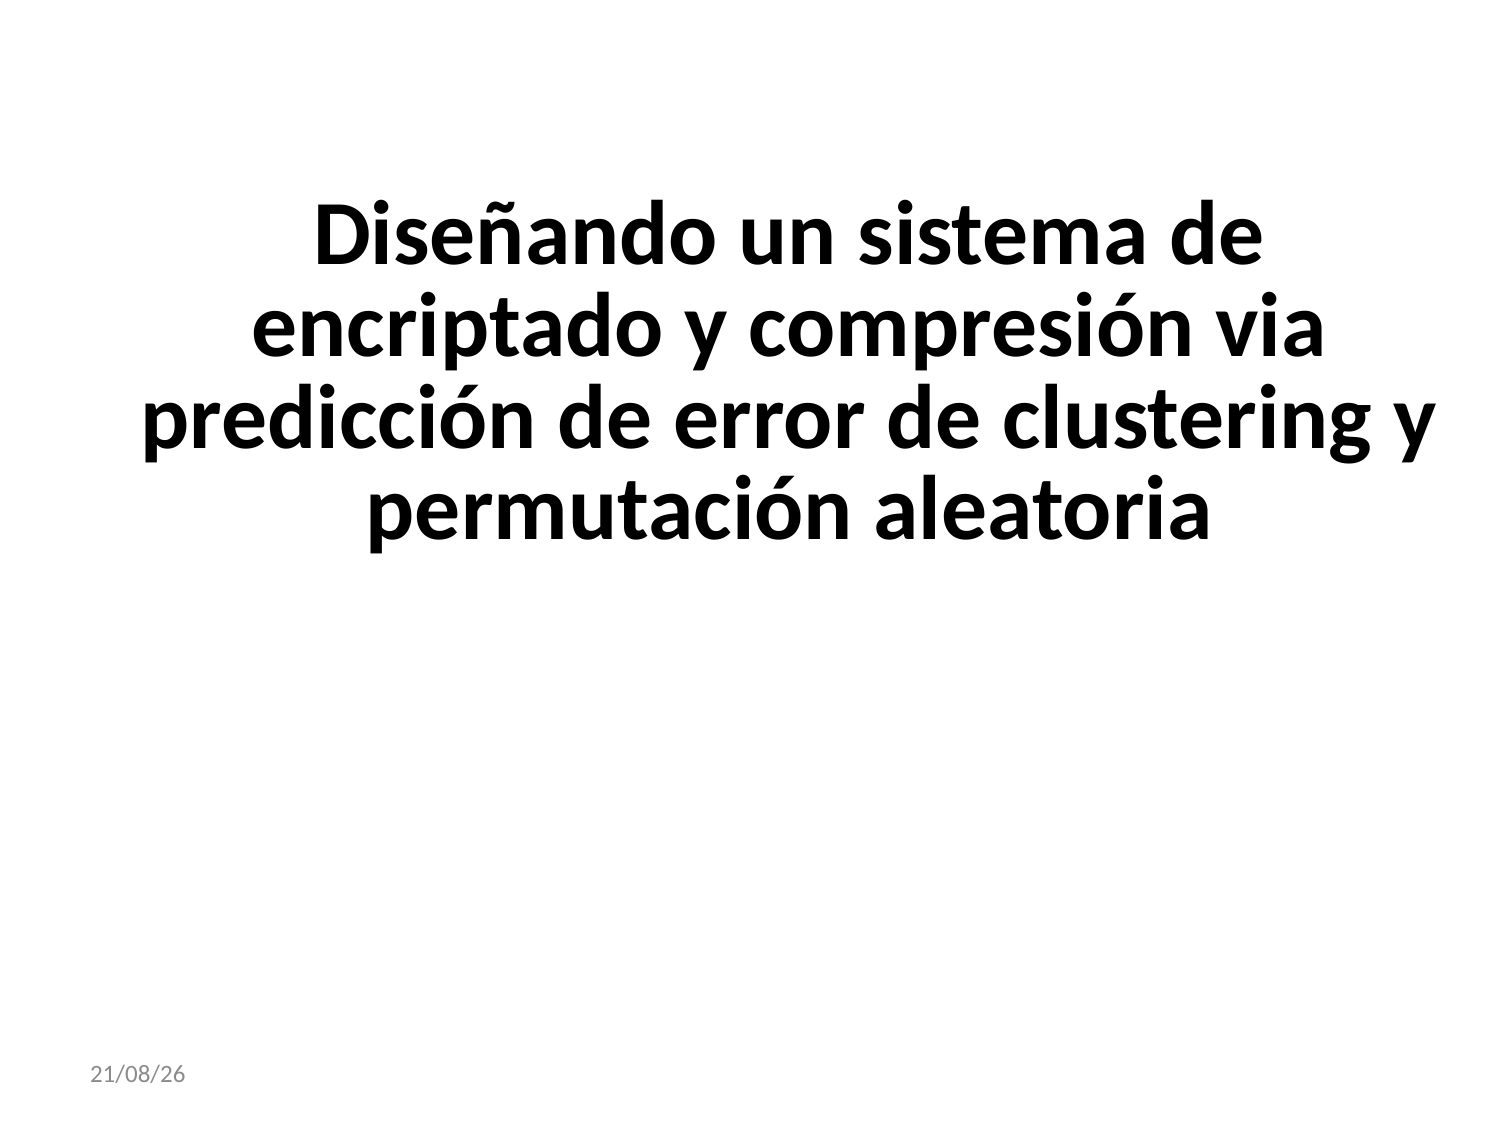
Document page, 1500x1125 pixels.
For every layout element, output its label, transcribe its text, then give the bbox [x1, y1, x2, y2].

title Diseñando un sistema de encriptado y compresión via predicción de error de clustering y permutación aleatoria [114, 104, 1465, 747]
